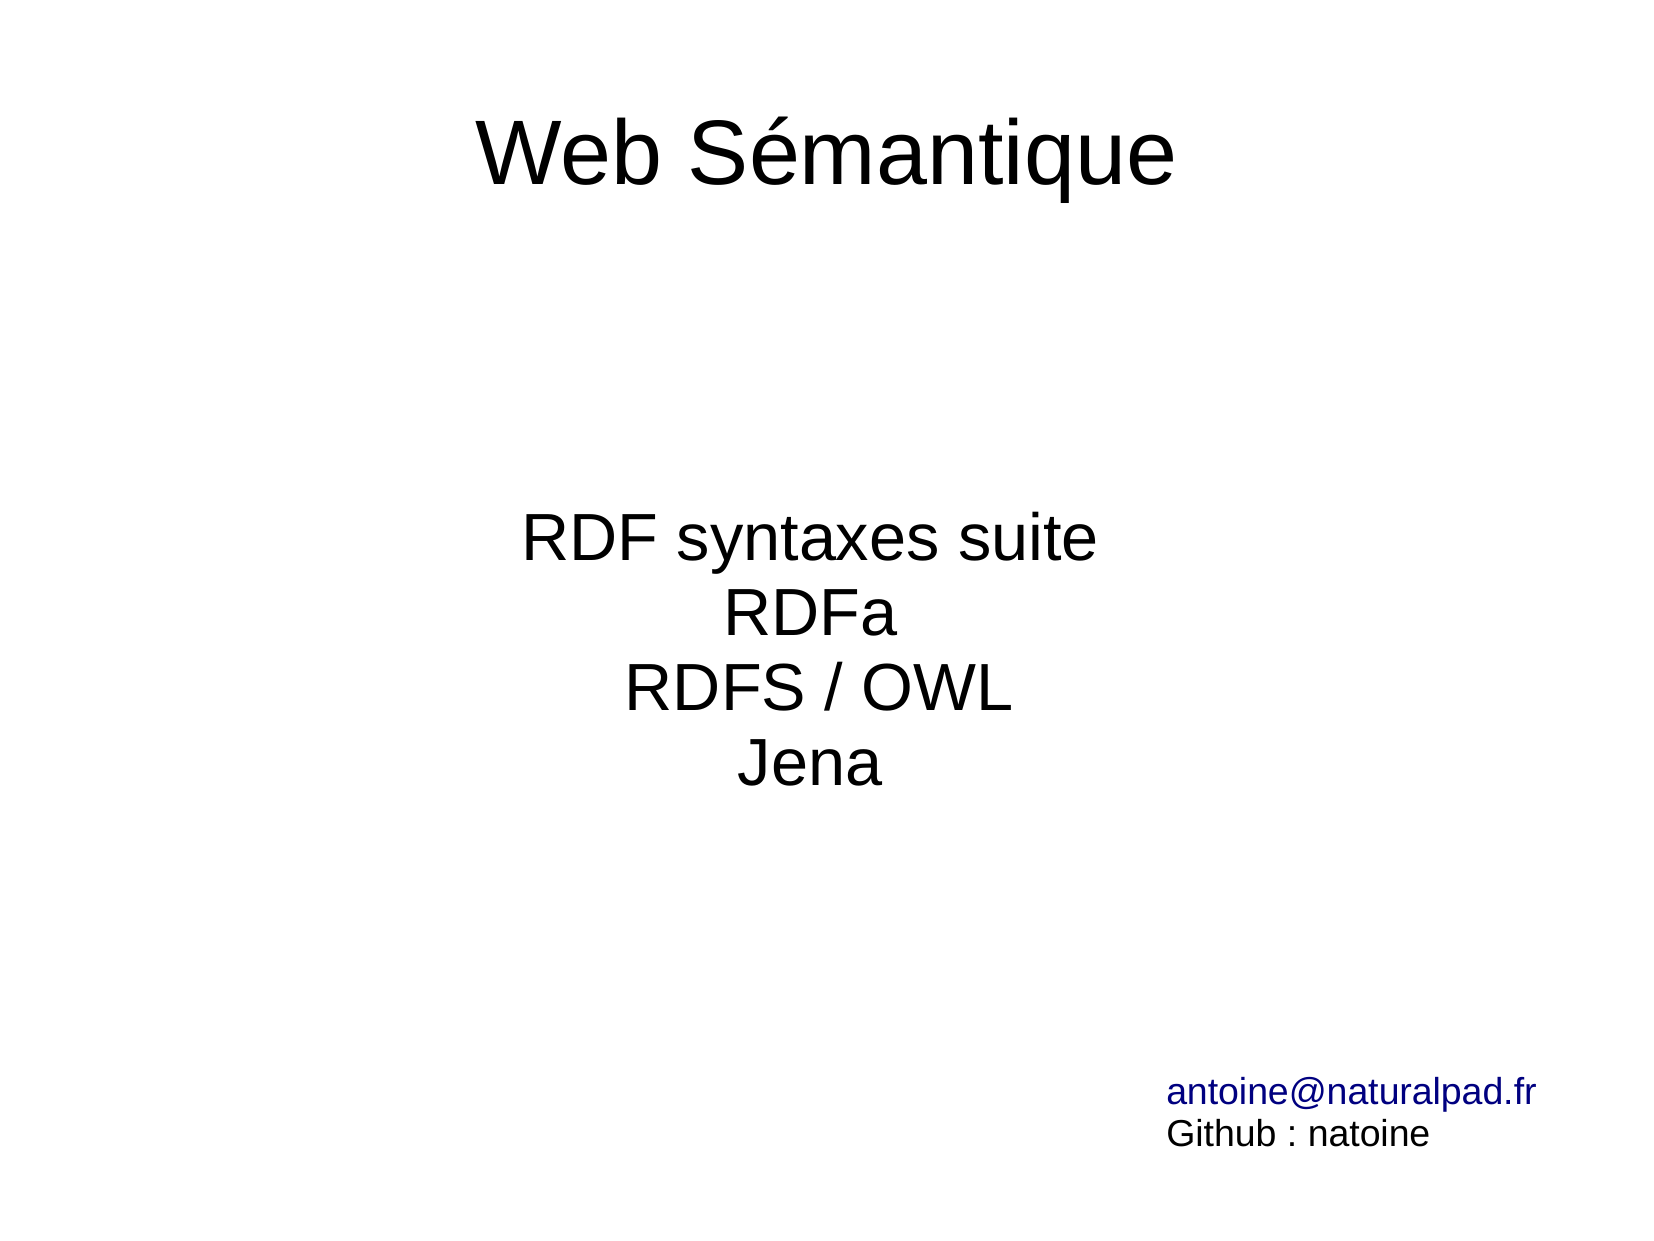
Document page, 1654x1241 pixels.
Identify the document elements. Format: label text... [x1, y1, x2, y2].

title Web Sémantique [82, 49, 1571, 257]
subtitle RDF syntaxes suite RDFa RDFS / OWL Jena [82, 290, 1538, 1010]
text_box antoine@naturalpad.fr Github : natoine [1151, 1063, 1552, 1163]
